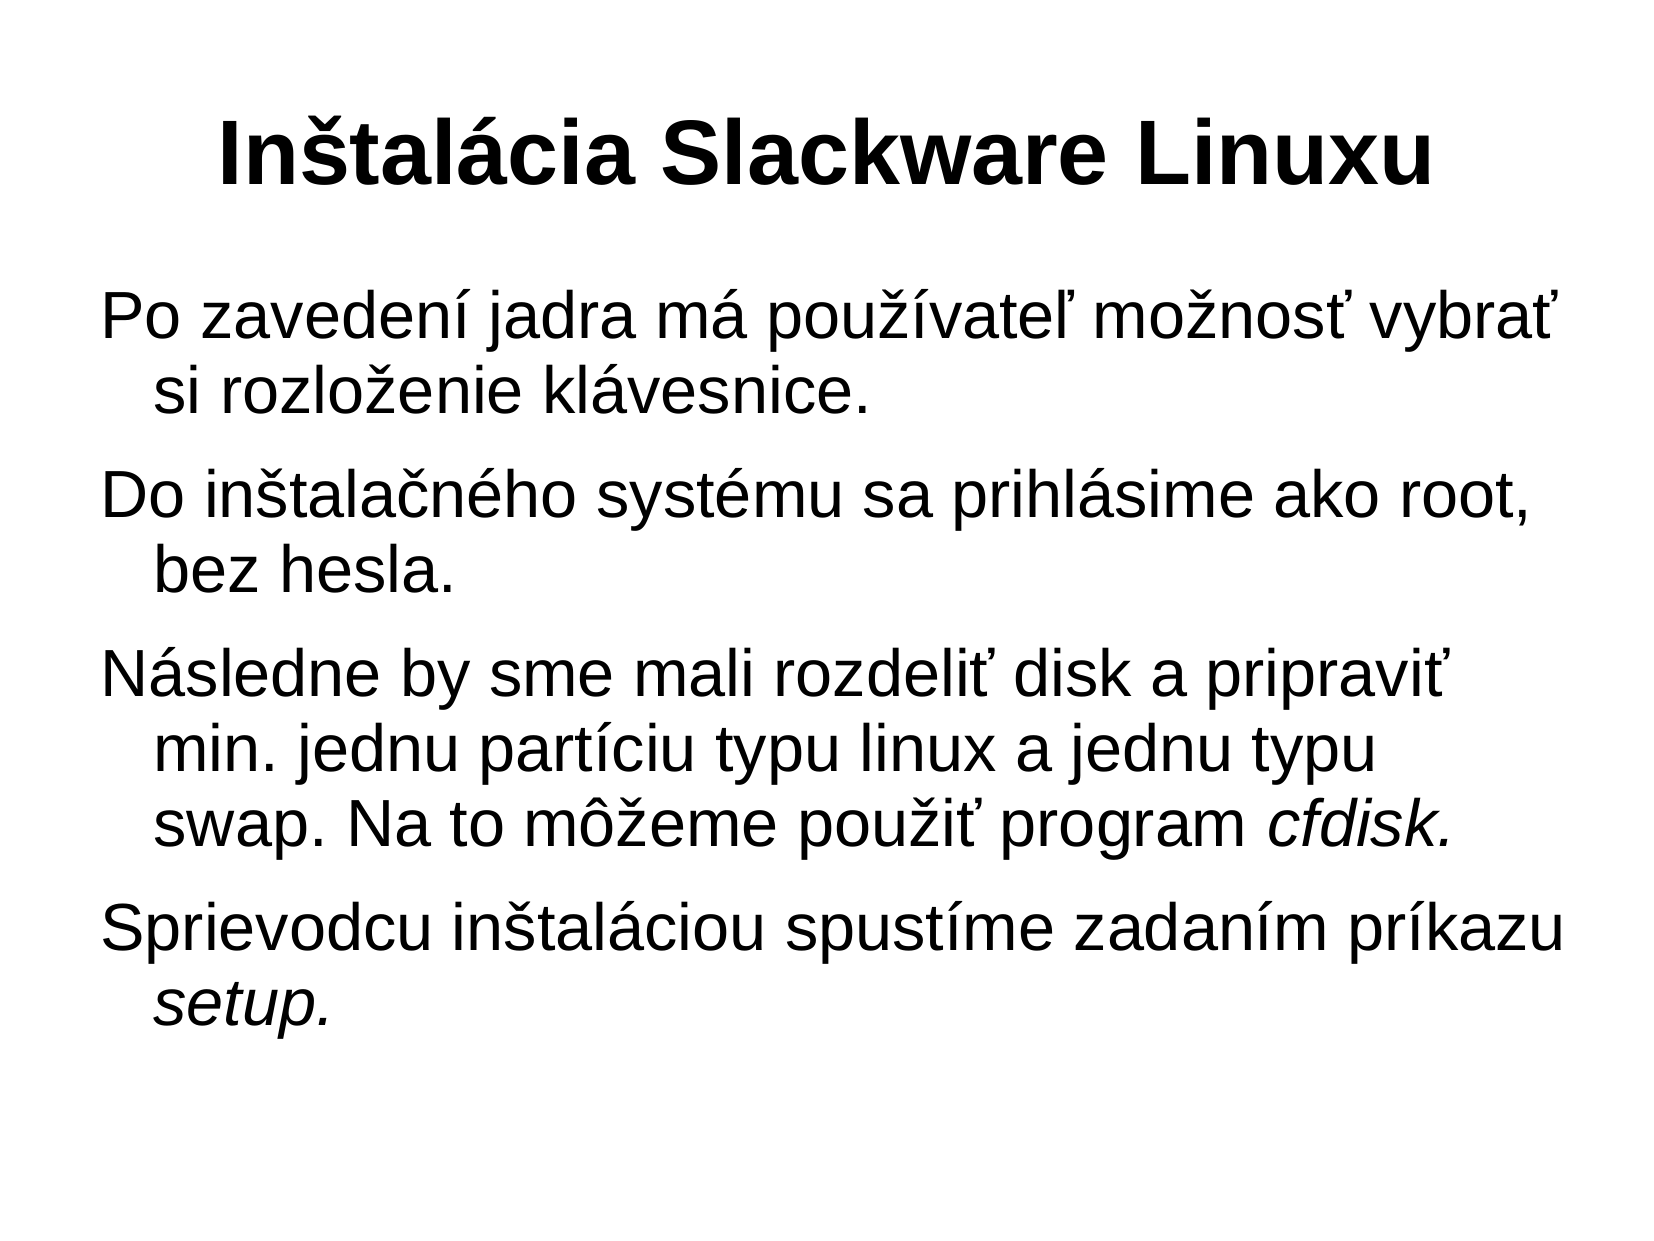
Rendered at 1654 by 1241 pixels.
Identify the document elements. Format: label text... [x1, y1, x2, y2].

title Inštalácia Slackware Linuxu [82, 49, 1571, 257]
list Po zavedení jadra má používateľ možnosť vybrať si rozloženie klávesnice. Do inštalačného systému sa prihlásime ako root, bez hesla. Následne by sme mali rozdeliť disk a pripraviť min. jednu partíciu typu linux a jednu typu swap. Na to môžeme použiť program cfdisk. Sprievodcu inštaláciou spustíme zadaním príkazu setup. [82, 278, 1571, 1097]
